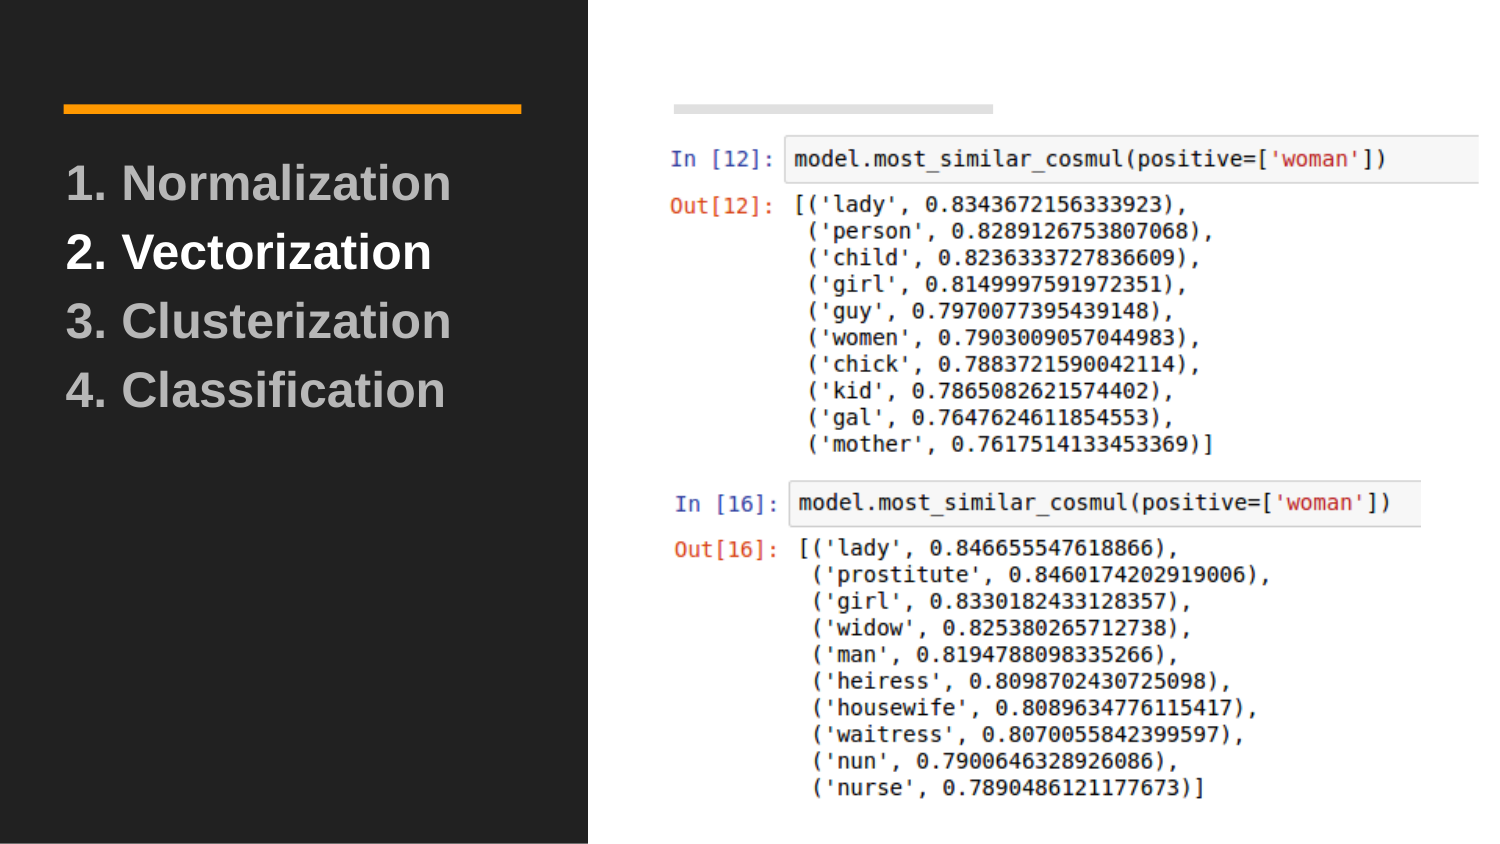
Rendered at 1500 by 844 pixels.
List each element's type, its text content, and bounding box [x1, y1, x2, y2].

picture [659, 126, 1479, 477]
title 1. Normalization 2. Vectorization 3. Clusterization 4. Classification [50, 126, 521, 743]
picture [659, 479, 1421, 819]
